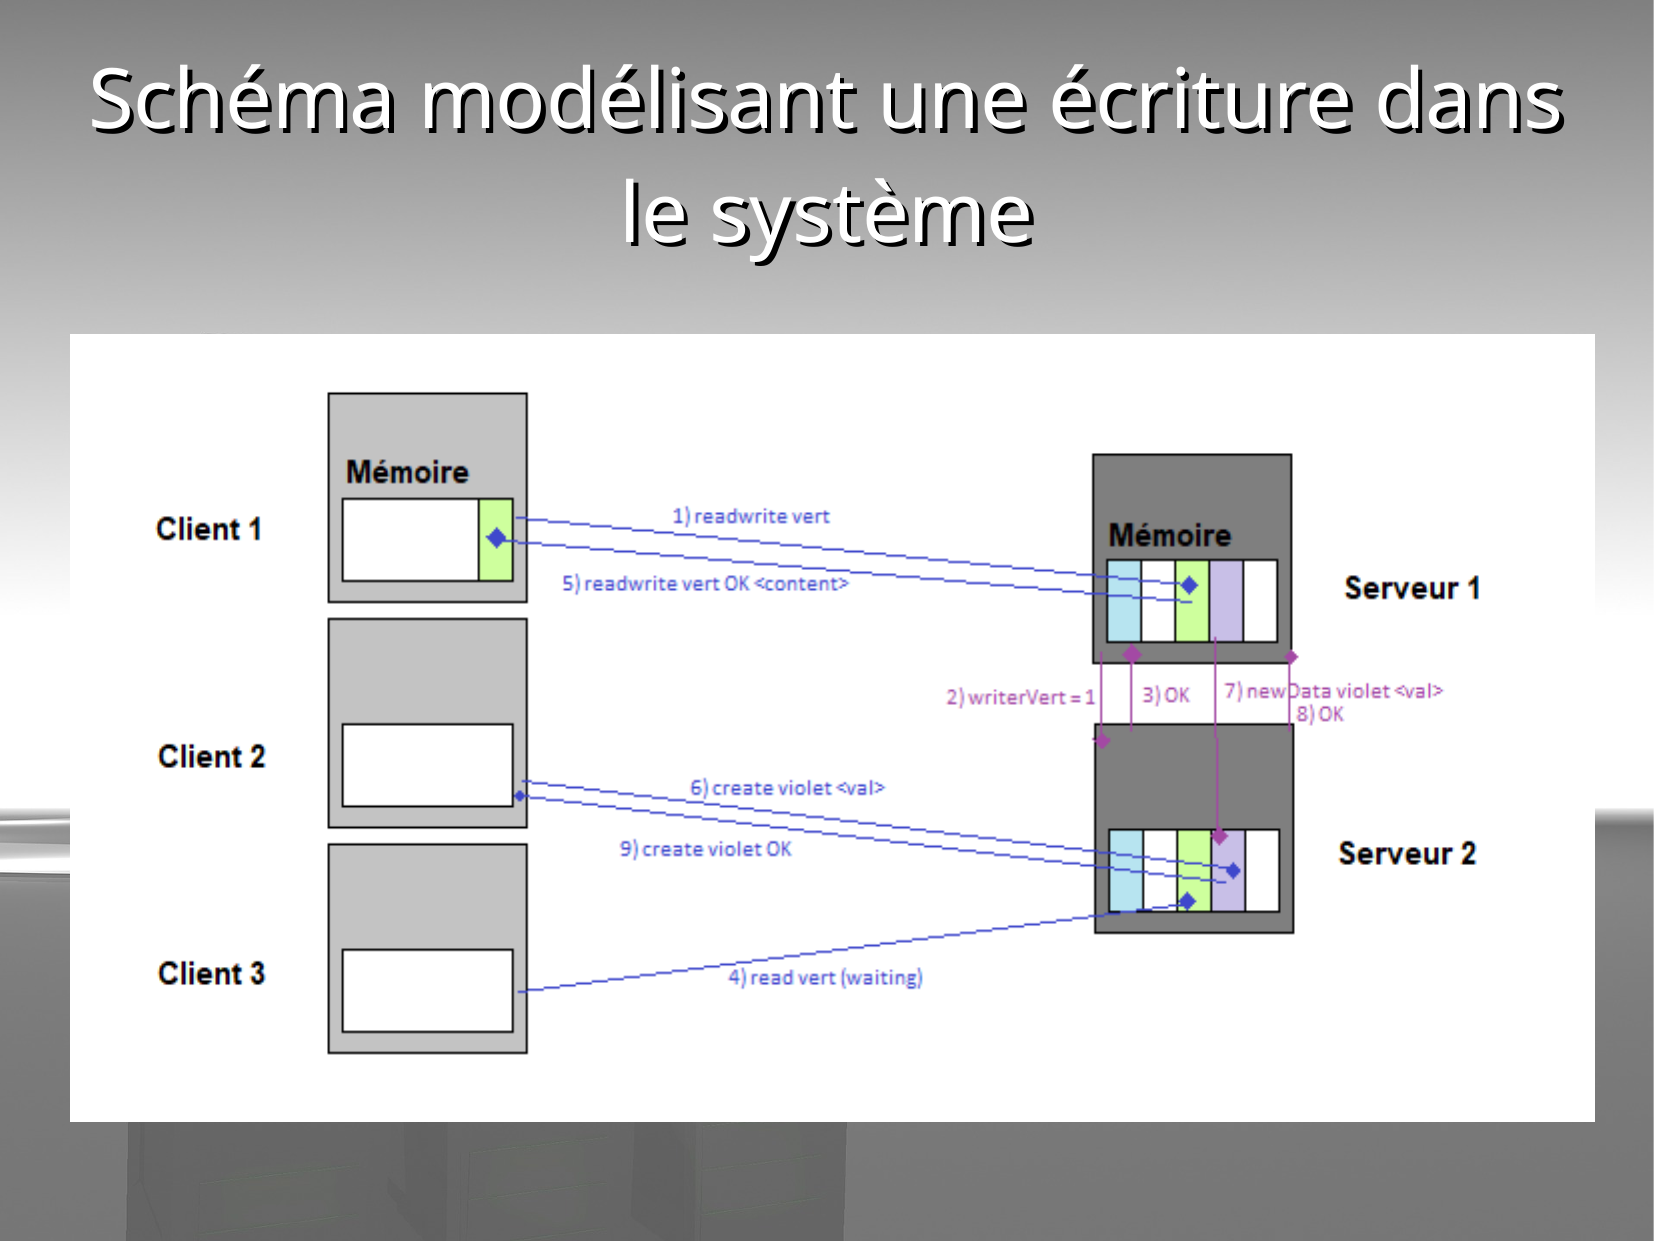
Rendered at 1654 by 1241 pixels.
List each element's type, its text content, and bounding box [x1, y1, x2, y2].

title Schéma modélisant une écriture dans le système [82, 49, 1571, 257]
picture [0, 0, 1654, 1241]
